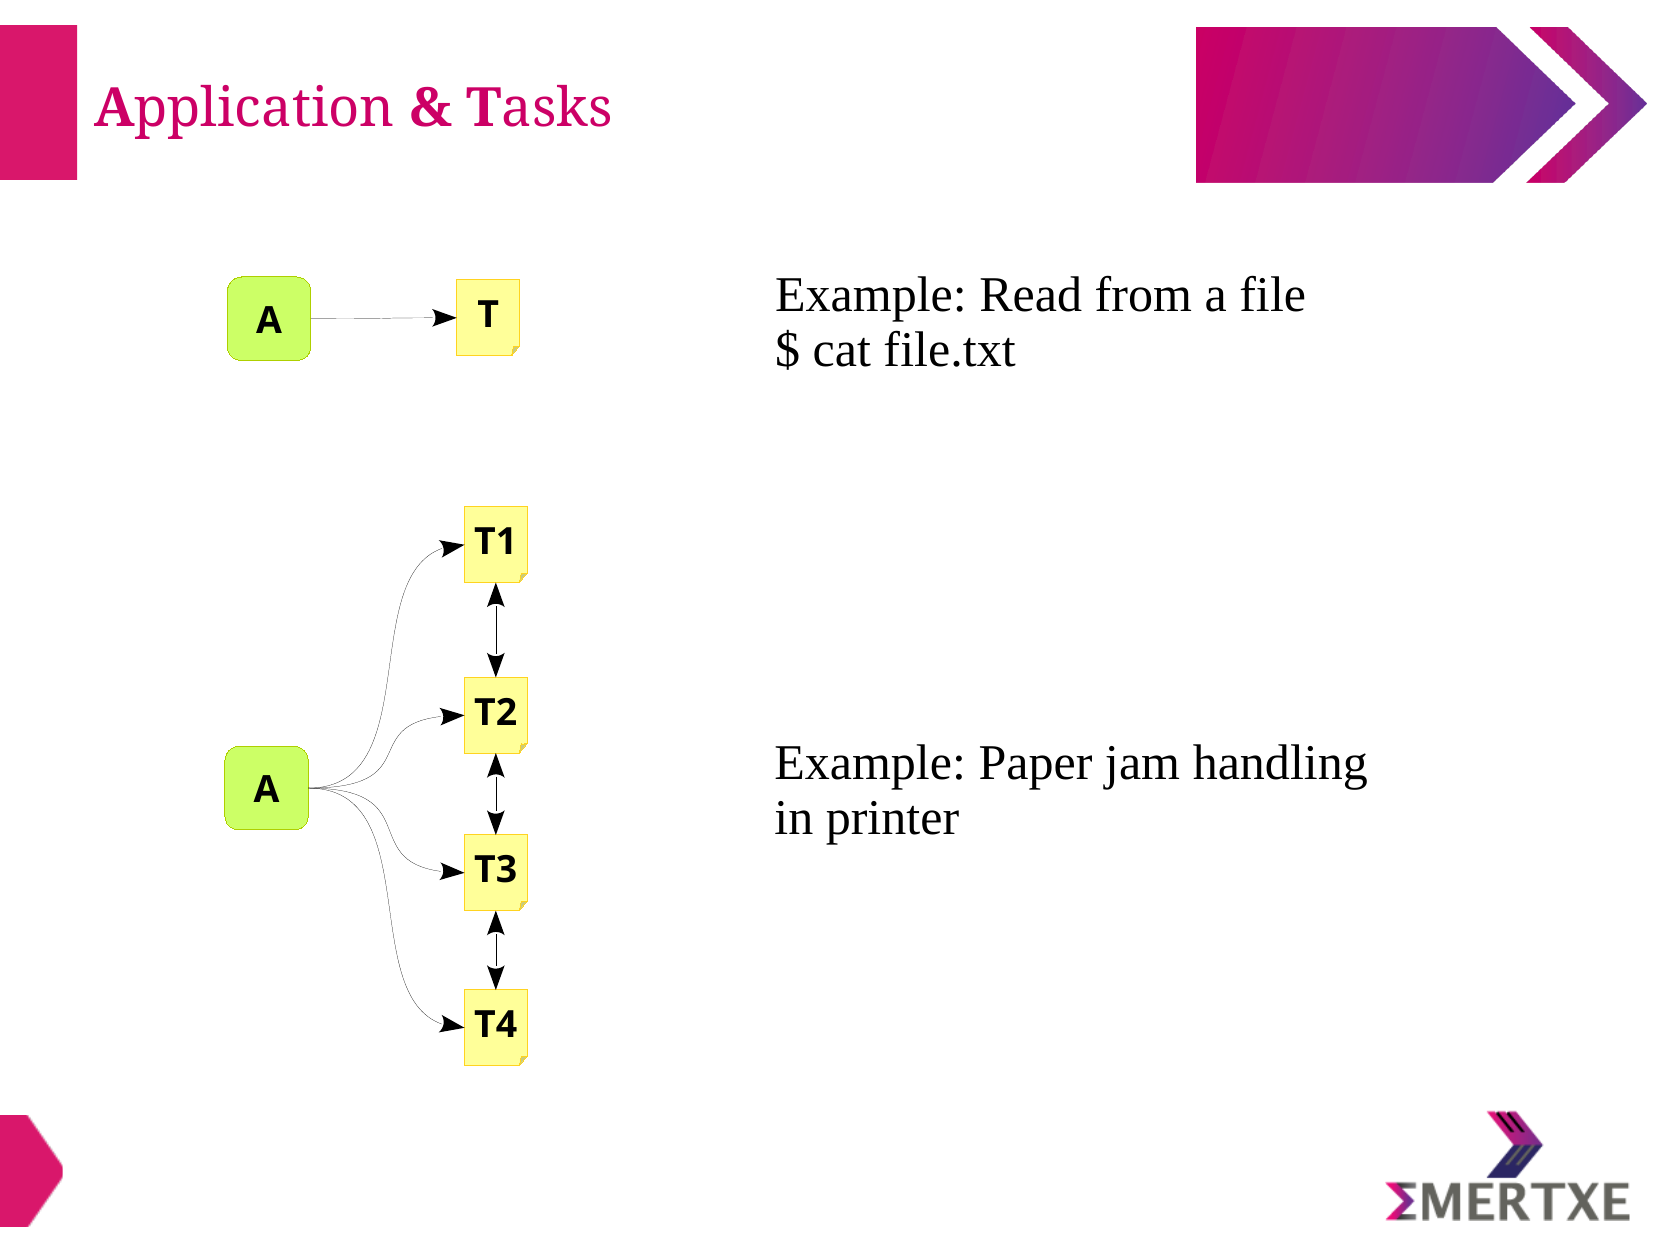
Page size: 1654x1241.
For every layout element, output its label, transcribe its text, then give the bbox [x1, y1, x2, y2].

title Application & Tasks [93, 2, 1571, 210]
picture [1385, 1107, 1631, 1221]
text_box T [456, 279, 520, 356]
text_box Example: Paper jam handling in printer [759, 727, 1444, 860]
text_box A [227, 276, 311, 361]
picture [1571, 27, 1647, 183]
text_box A [224, 746, 309, 830]
text_box Example: Read from a file $ cat file.txt [760, 259, 1374, 392]
text_box T1 [464, 506, 528, 583]
text_box T4 [464, 989, 528, 1066]
text_box T3 [464, 834, 528, 911]
text_box T2 [464, 677, 528, 754]
